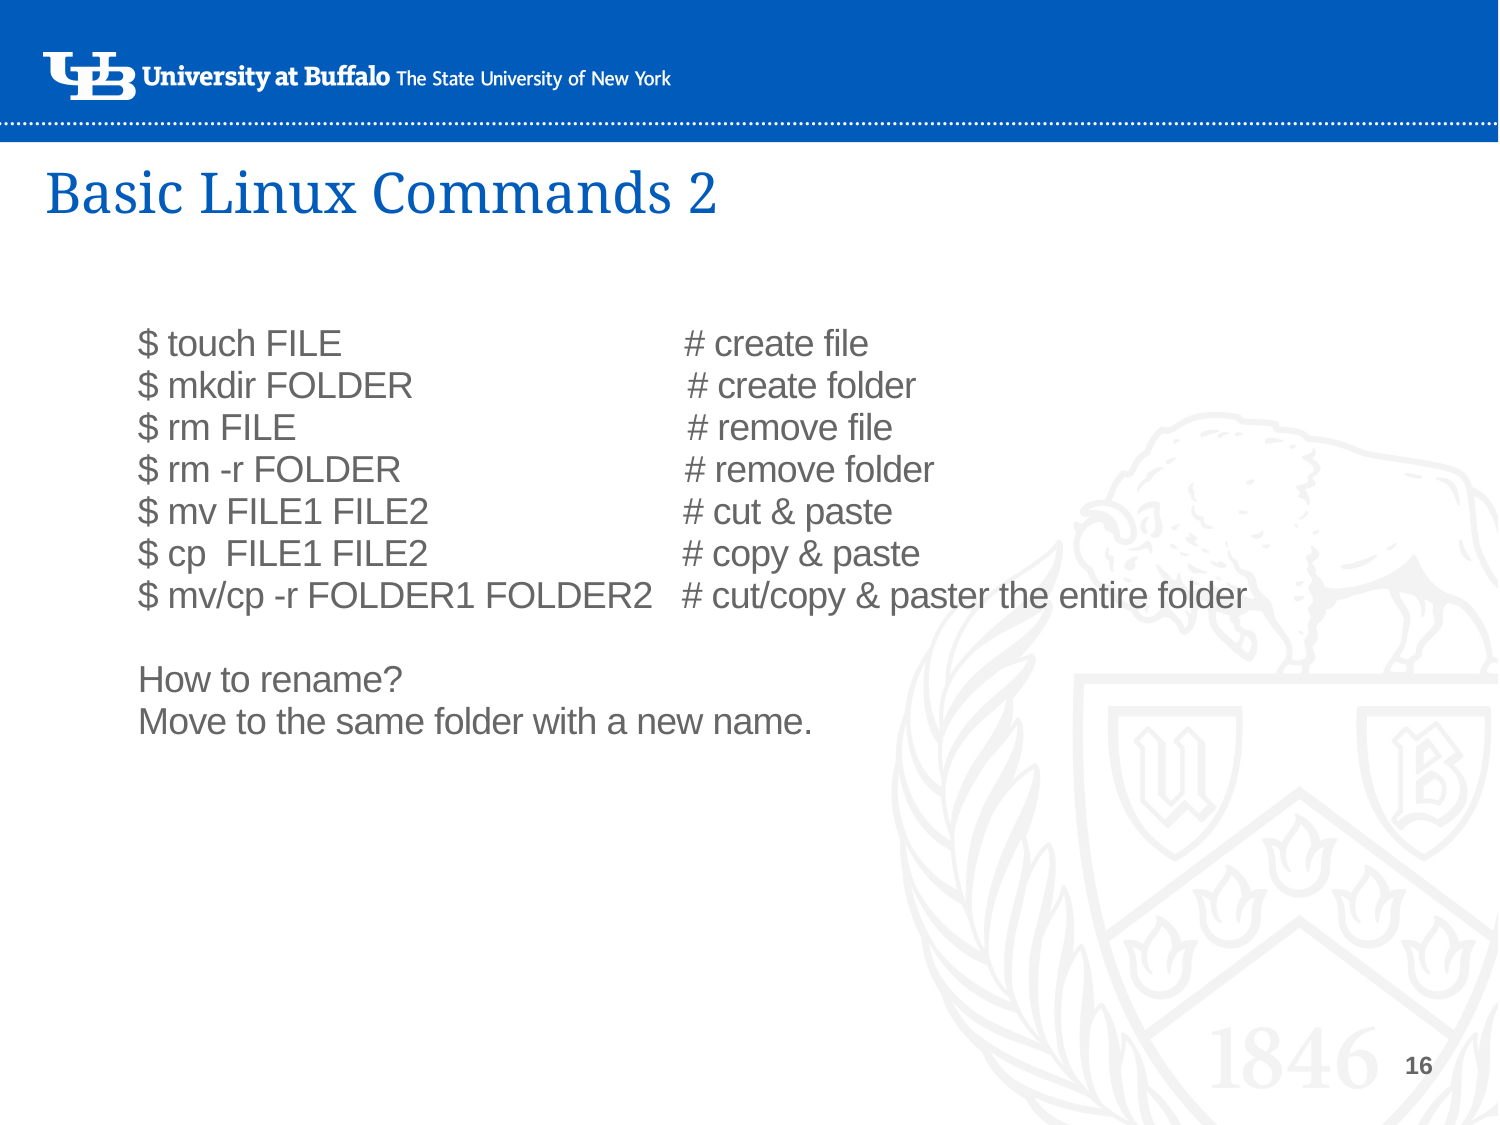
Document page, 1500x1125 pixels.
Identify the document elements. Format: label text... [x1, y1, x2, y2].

picture [0, 0, 1499, 1125]
text_box $ touch FILE # create file $ mkdir FOLDER # create folder $ rm FILE # remove file $ rm -r FOLDER # remove folder $ mv FILE1 FILE2 # cut & paste $ cp FILE1 FILE2 # copy & paste $ mv/cp -r FOLDER1 FOLDER2 # cut/copy & paster the entire folder How to rename? Move to the same folder with a new name. [123, 314, 1321, 781]
title Basic Linux Commands 2 [30, 153, 1387, 232]
